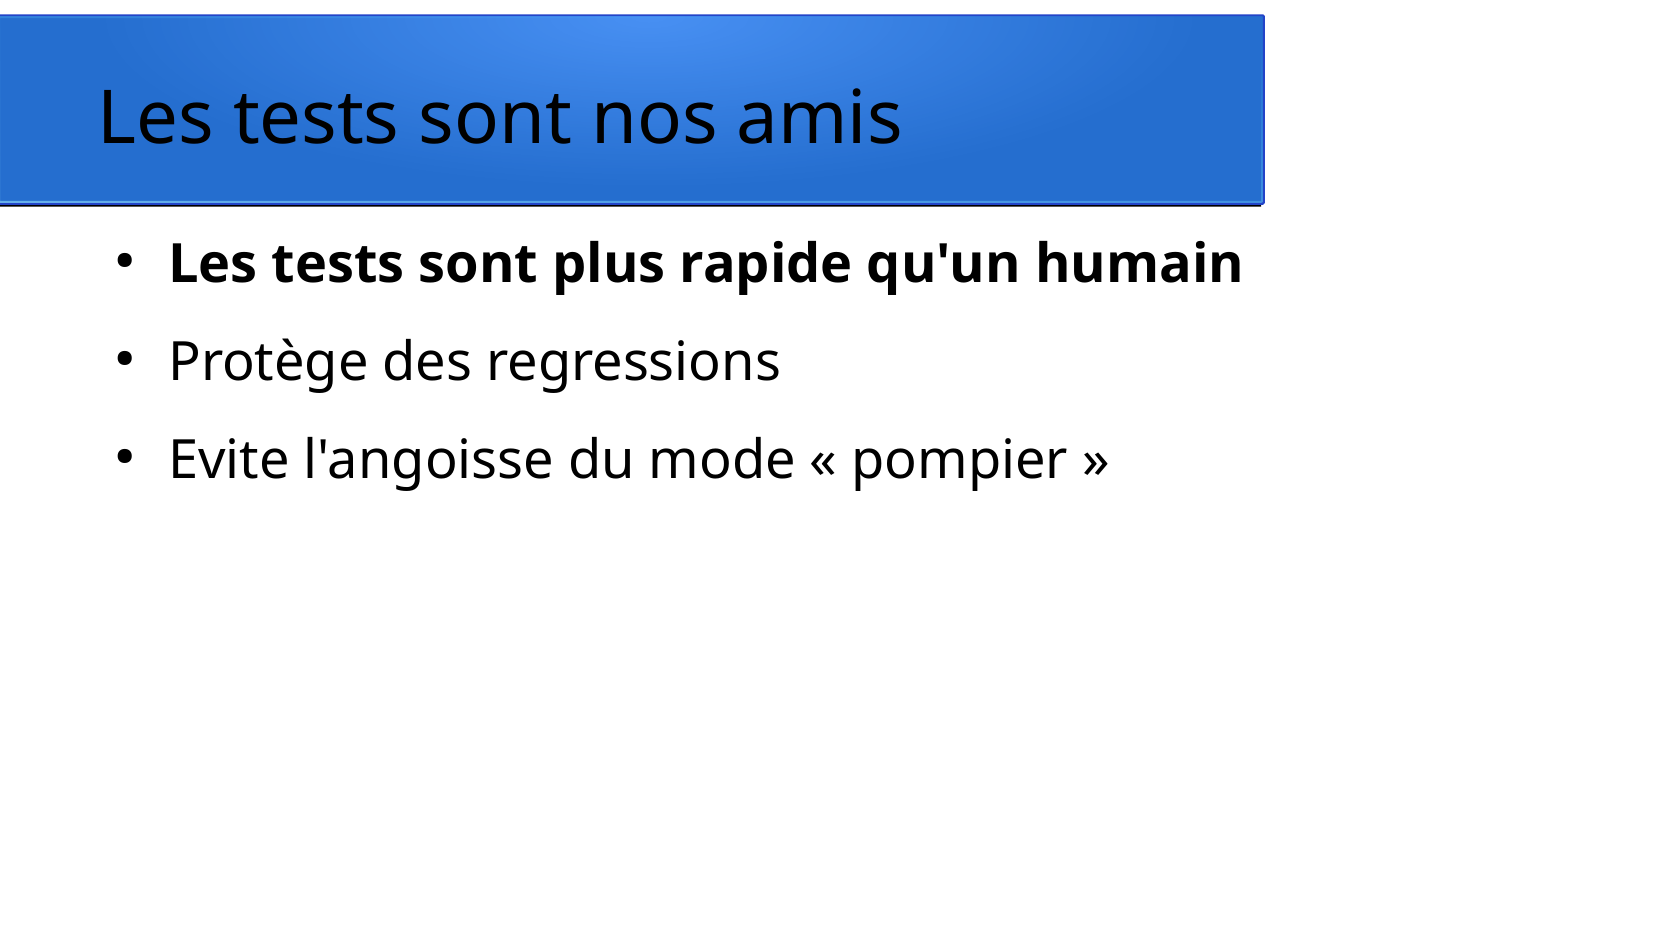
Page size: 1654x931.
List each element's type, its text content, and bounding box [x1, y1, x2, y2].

title Les tests sont nos amis [82, 0, 1571, 216]
list Les tests sont plus rapide qu'un humain Protège des regressions Evite l'angoisse du mode « pompier » [82, 216, 1571, 719]
